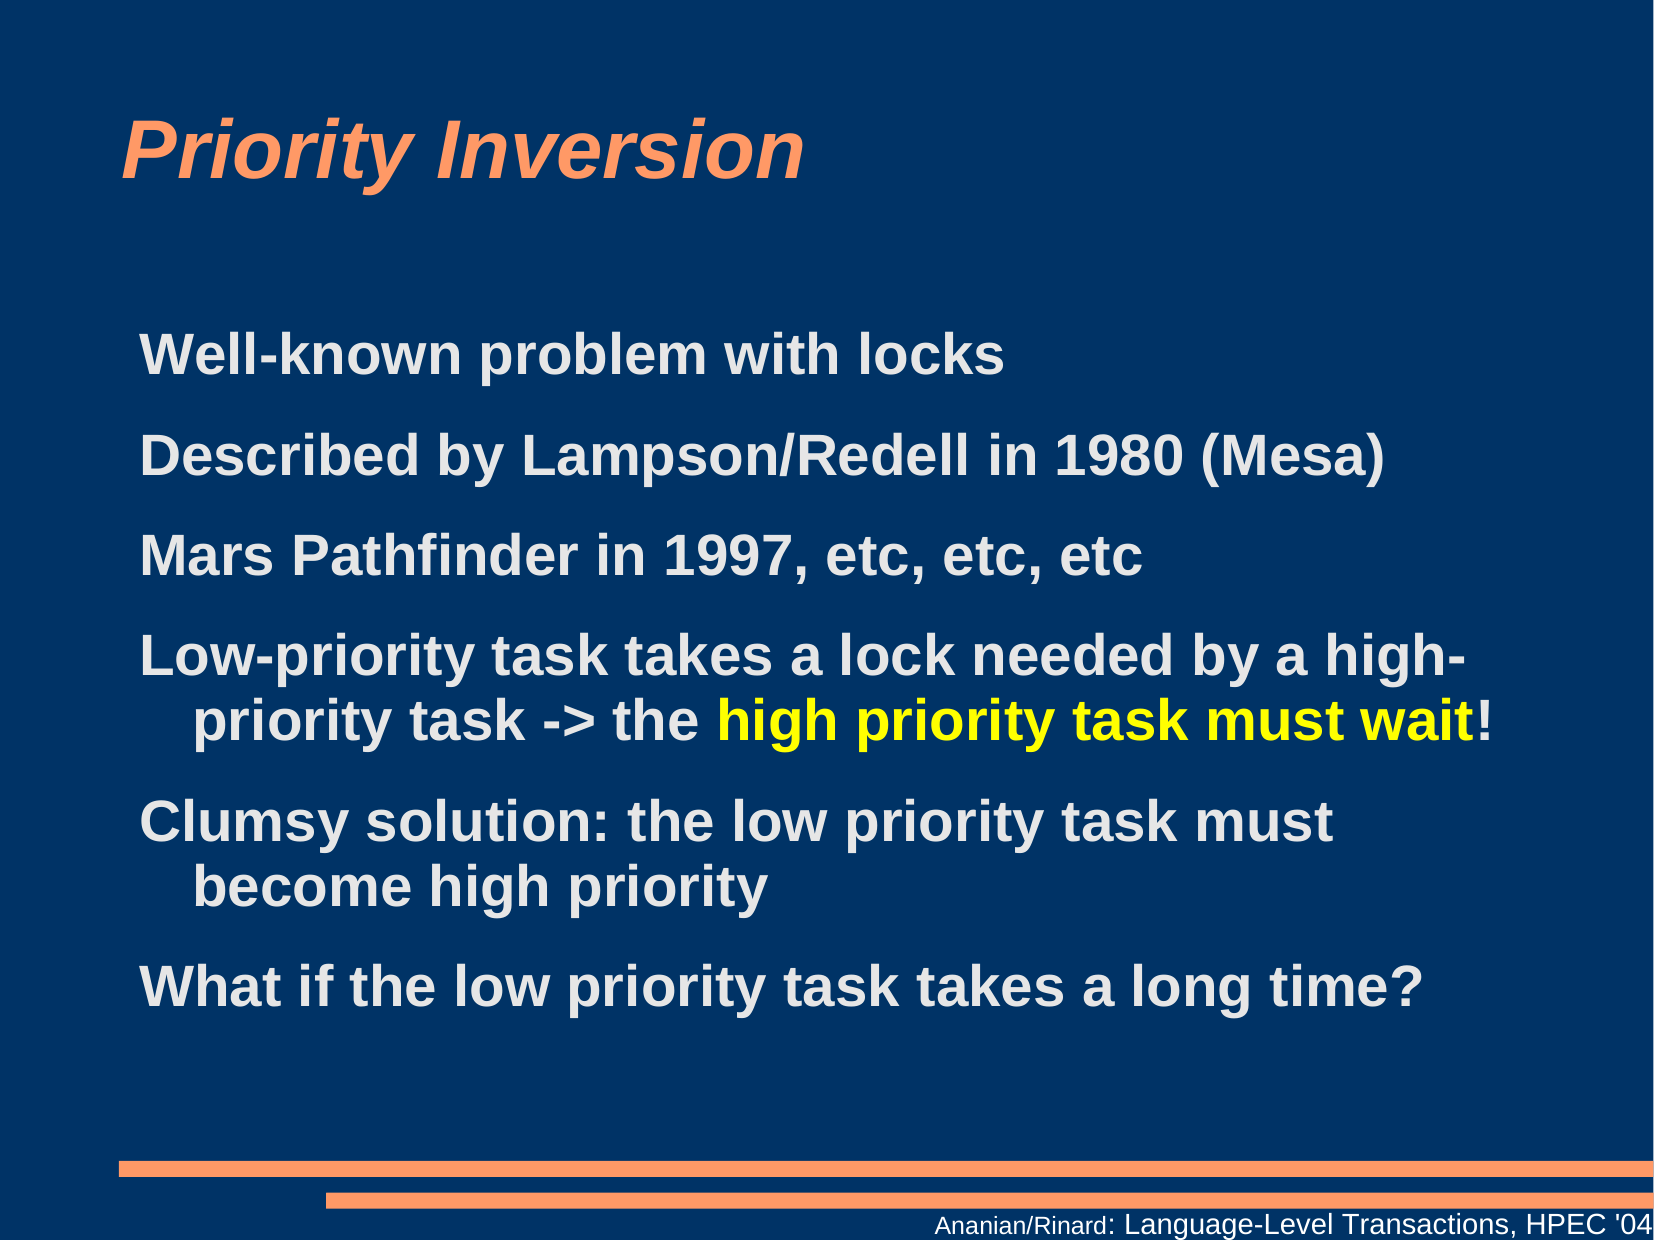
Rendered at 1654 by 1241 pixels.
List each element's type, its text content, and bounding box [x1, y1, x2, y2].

list Well-known problem with locks Described by Lampson/Redell in 1980 (Mesa) Mars Pathfinder in 1997, etc, etc, etc Low-priority task takes a lock needed by a high-priority task -> the high priority task must wait! Clumsy solution: the low priority task must become high priority What if the low priority task takes a long time? [121, 322, 1561, 1133]
title Priority Inversion [121, 46, 1534, 254]
